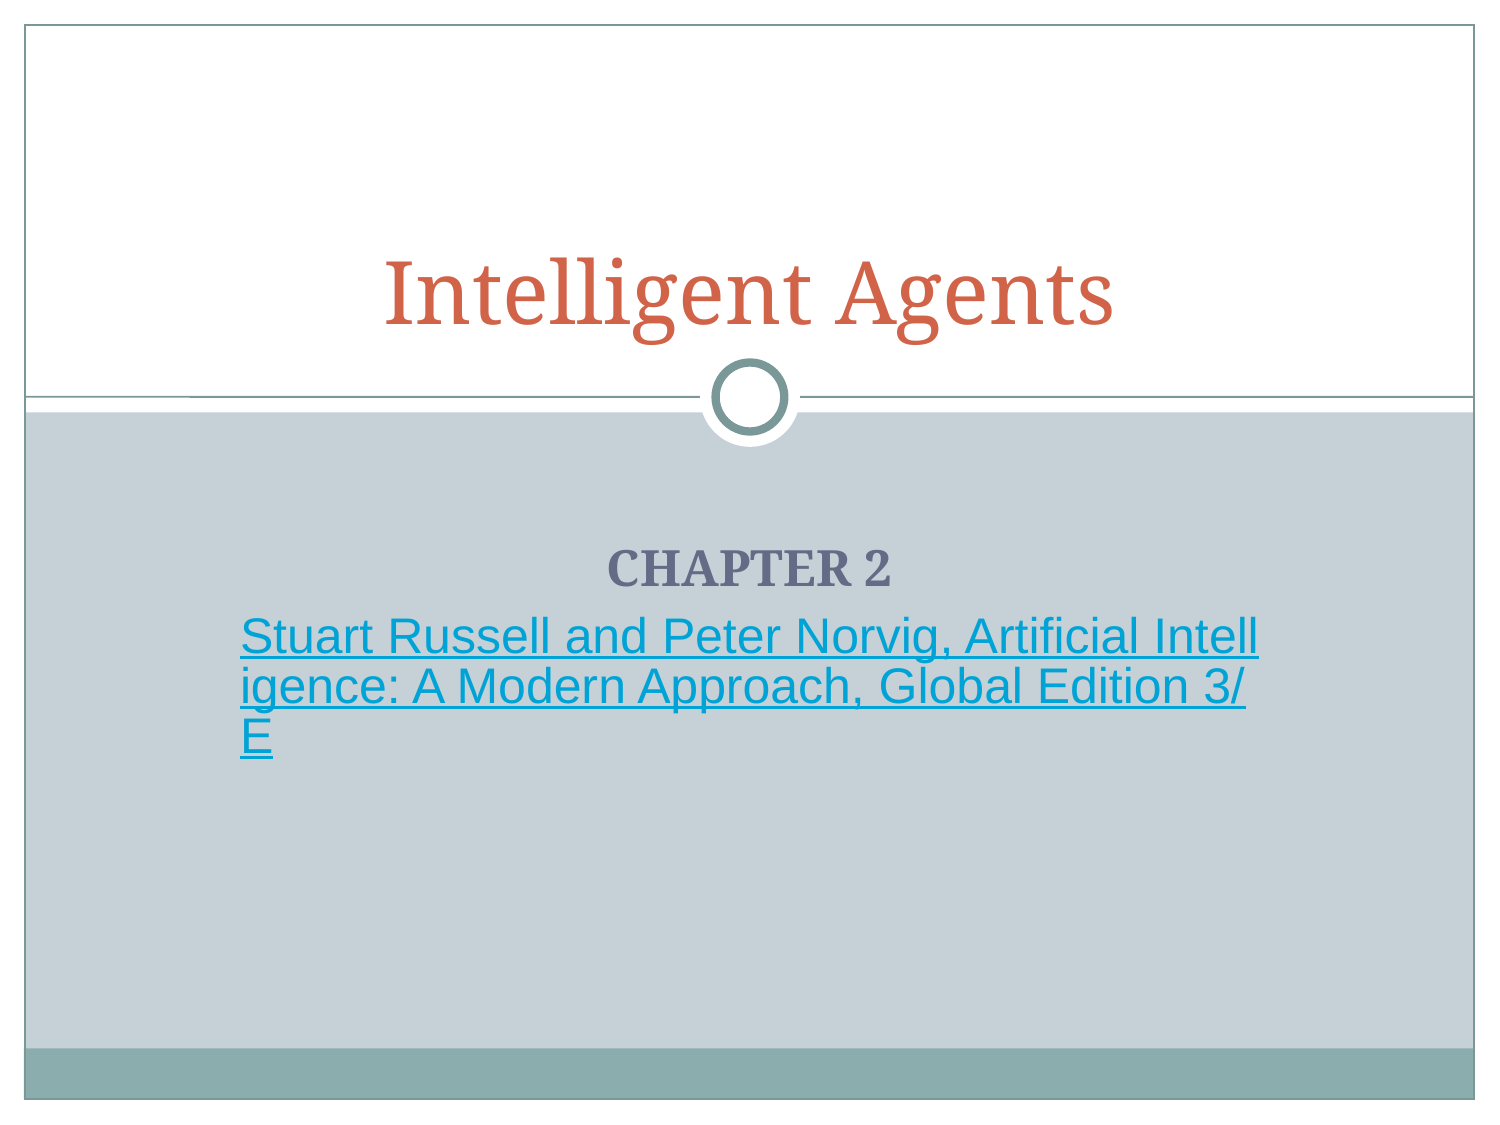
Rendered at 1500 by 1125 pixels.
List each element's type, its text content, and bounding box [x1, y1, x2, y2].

subtitle CHAPTER 2 Stuart Russell and Peter Norvig, Artificial Intelligence: A Modern Approach, Global Edition 3/E [225, 462, 1275, 859]
title Intelligent Agents [112, 62, 1388, 350]
